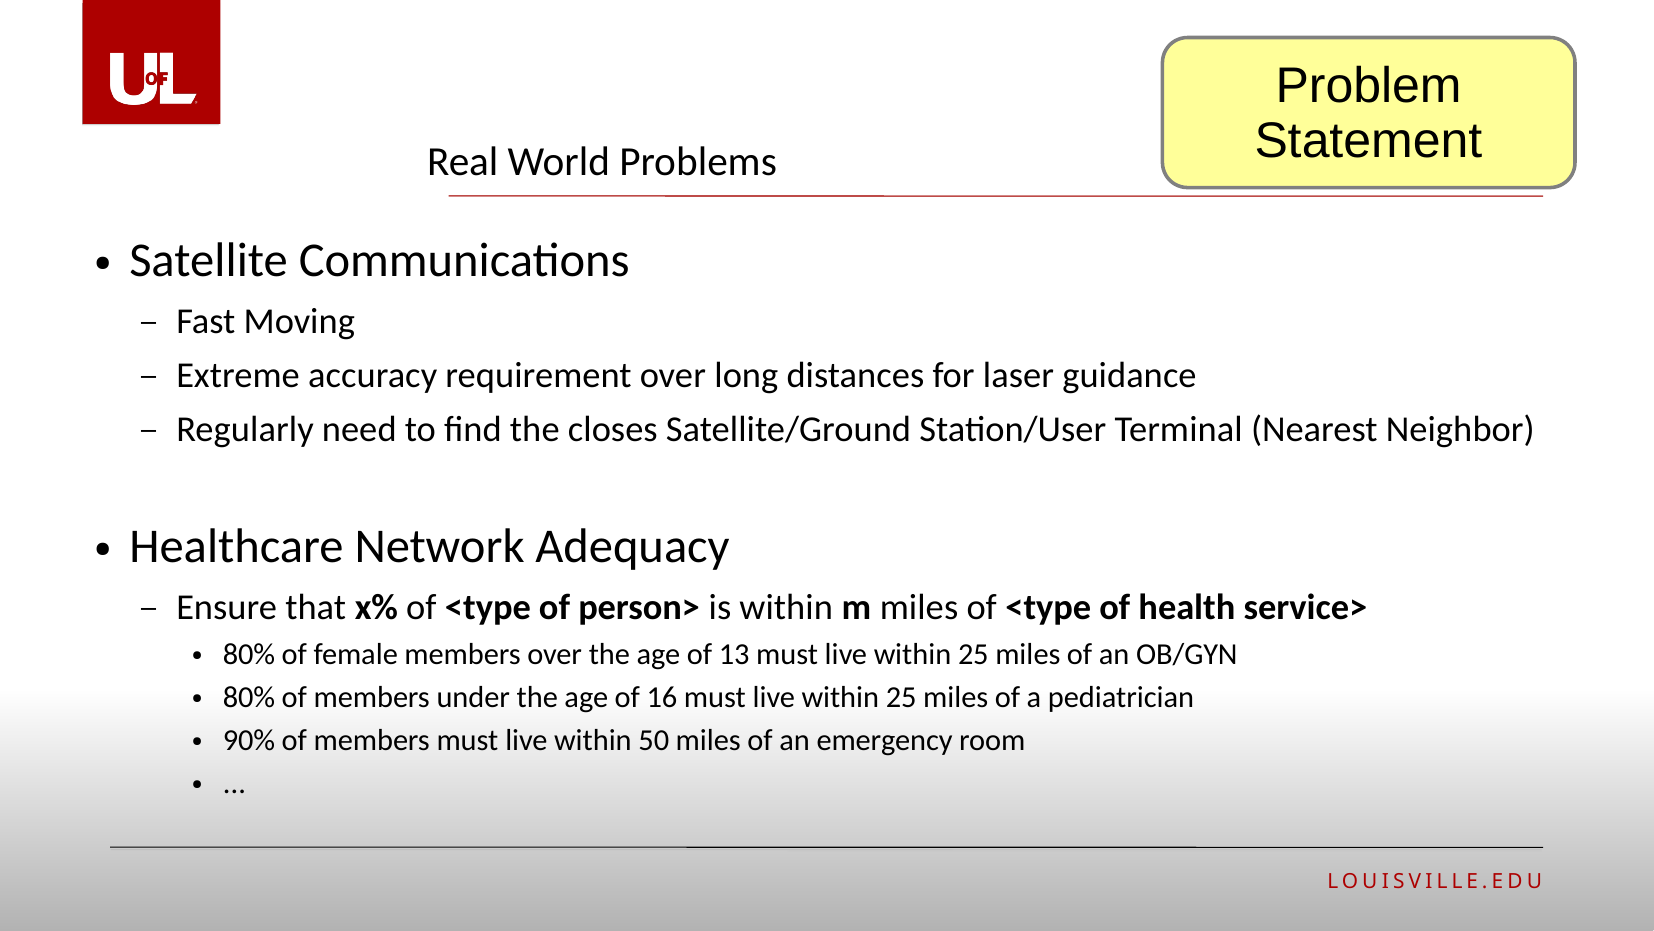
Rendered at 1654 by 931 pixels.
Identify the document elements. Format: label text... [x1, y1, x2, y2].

text_box Problem Statement [1162, 37, 1576, 188]
picture [110, 52, 198, 105]
list Satellite Communications Fast Moving Extreme accuracy requirement over long distances for laser guidance Regularly need to find the closes Satellite/Ground Station/User Terminal (Nearest Neighbor) Healthcare Network Adequacy Ensure that x% of <type of person> is within m miles of <type of health service> 80% of female members over the age of 13 must live within 25 miles of an OB/GYN 80% of members under the age of 16 must live within 25 miles of a pediatrician 90% of members must live within 50 miles of an emergency room ... [82, 240, 1571, 811]
title Real World Problems [427, 134, 1544, 197]
